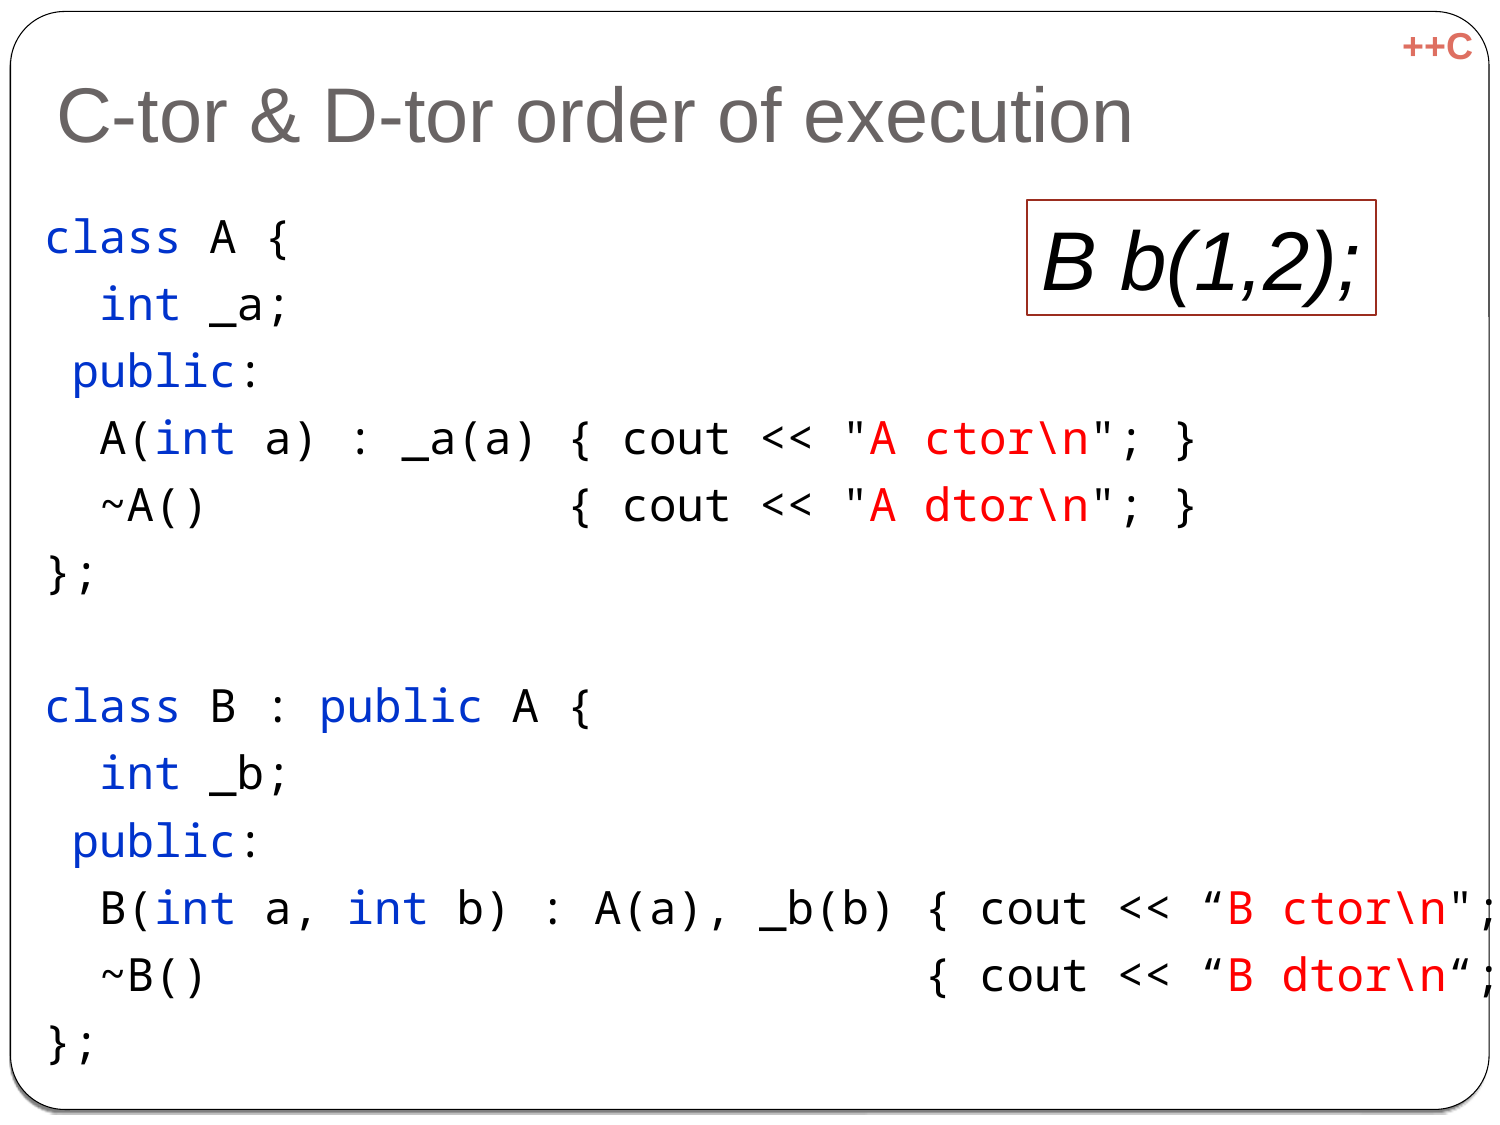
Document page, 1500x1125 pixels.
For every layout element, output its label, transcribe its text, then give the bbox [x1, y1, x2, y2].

title C-tor & D-tor order of execution [41, 56, 1317, 173]
list class A { int _a; public: A(int a) : _a(a) { cout << "A ctor\n"; } ~A() { cout << "A dtor\n"; } }; class B : public A { int _b; public: B(int a, int b) : A(a), _b(b) { cout << “B ctor\n"; } ~B() { cout << “B dtor\n“; } }; [29, 200, 1500, 1113]
text_box B b(1,2); [1026, 200, 1377, 315]
